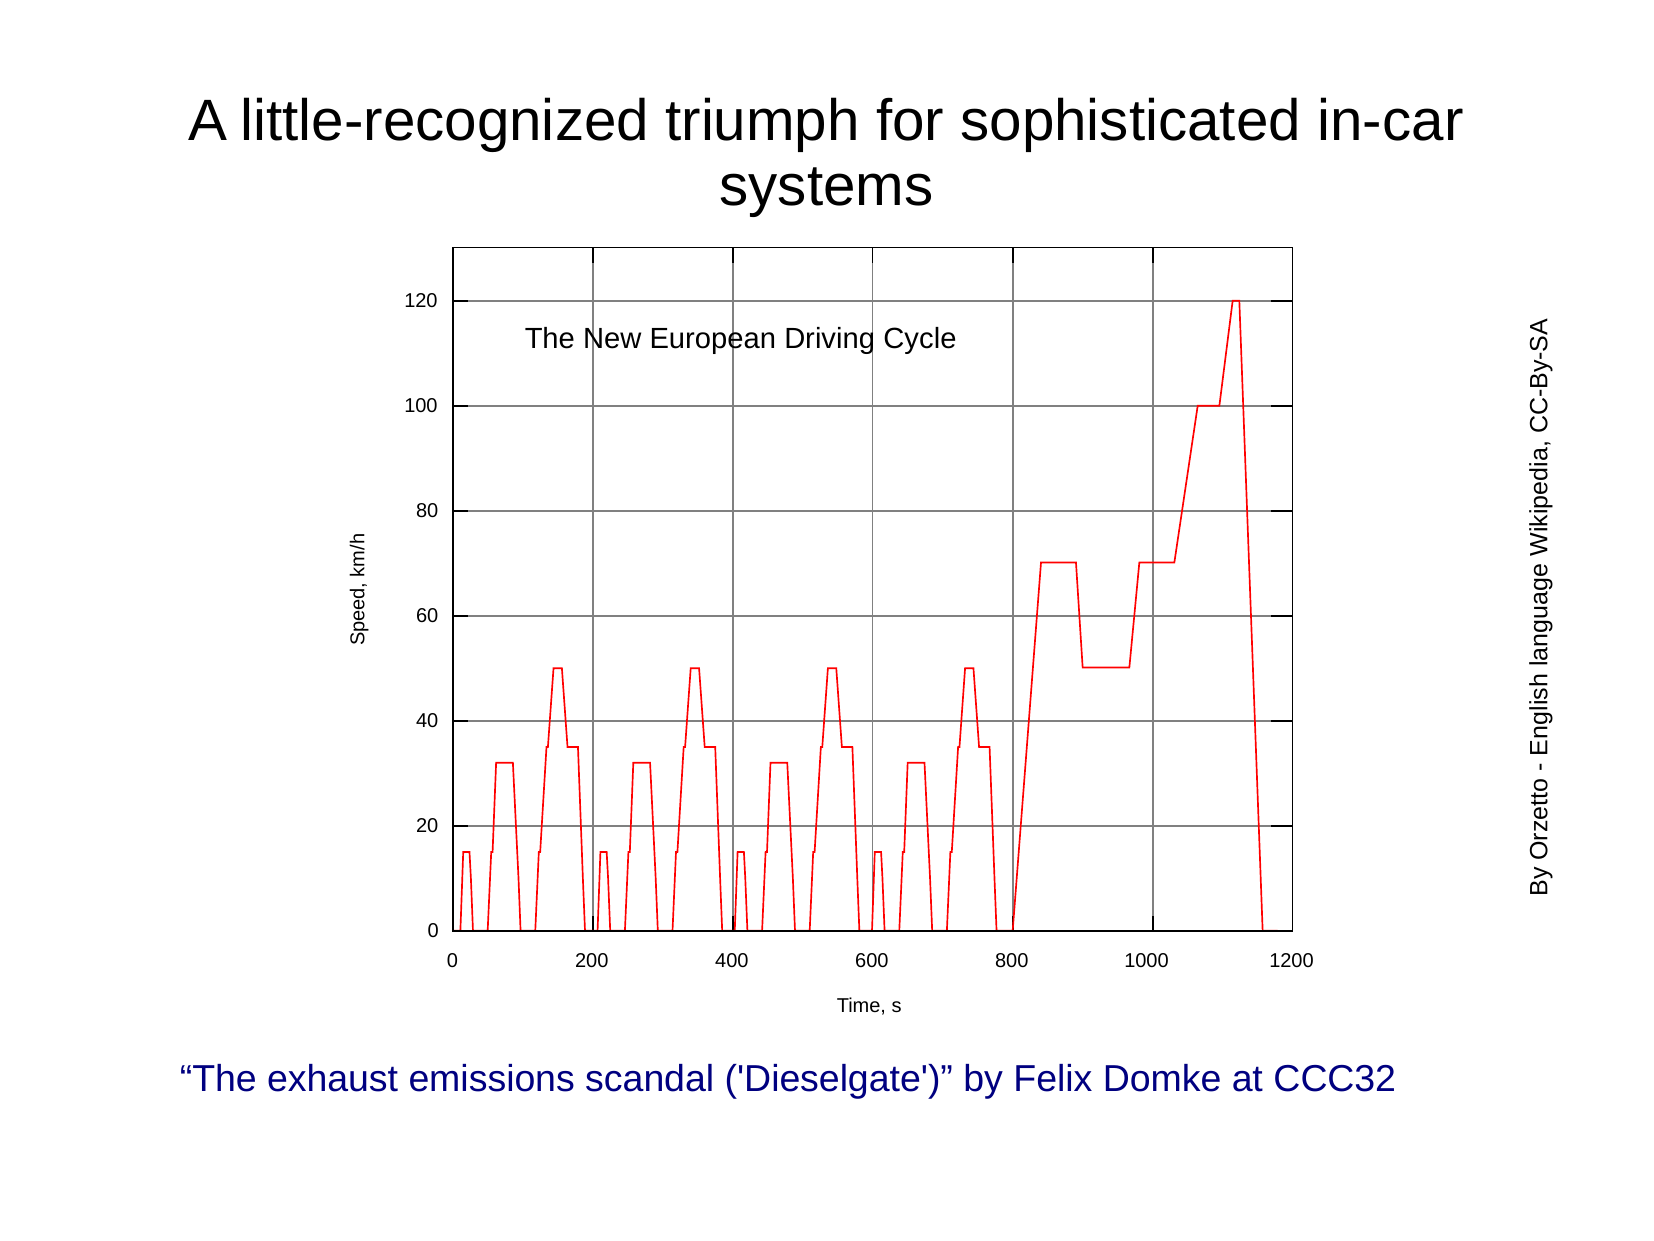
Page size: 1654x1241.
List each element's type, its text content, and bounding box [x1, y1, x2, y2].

text_box The New European Driving Cycle [510, 315, 976, 363]
text_box “The exhaust emissions scandal ('Dieselgate')” by Felix Domke at CCC32 [165, 1050, 1621, 1107]
picture [326, 219, 1329, 1022]
title A little-recognized triumph for sophisticated in-car systems [82, 49, 1571, 257]
text_box By Orzetto - English language Wikipedia, CC-By-SA [1517, 303, 1561, 912]
